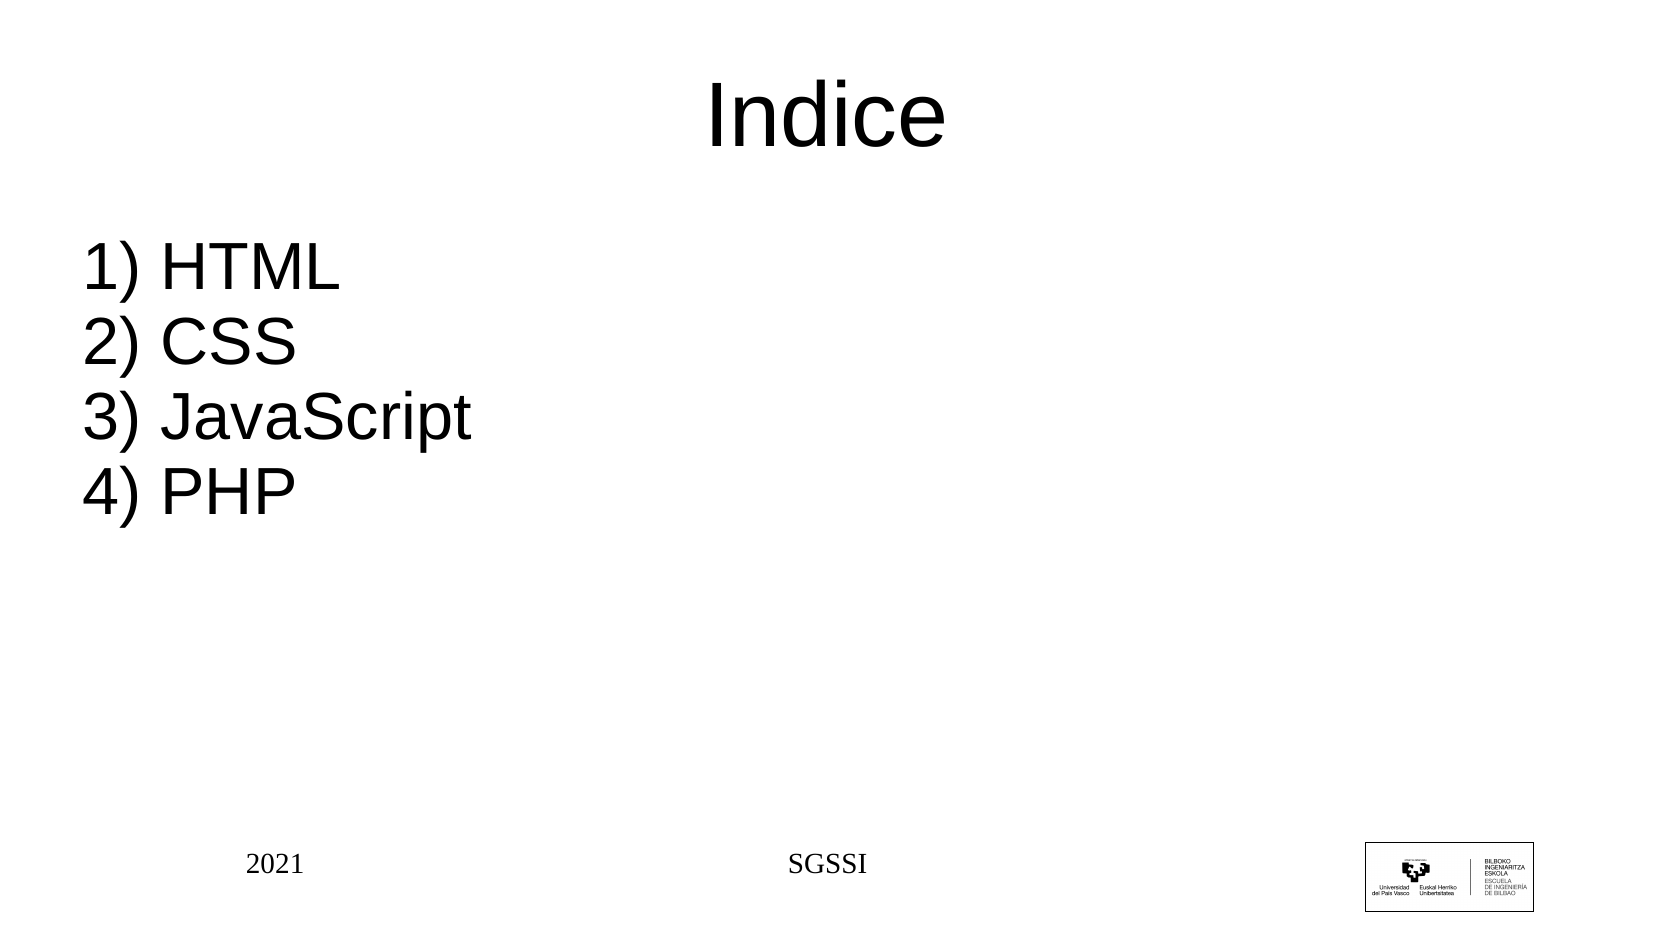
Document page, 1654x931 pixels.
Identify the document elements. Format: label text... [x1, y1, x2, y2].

picture [1366, 843, 1533, 911]
title Indice [82, 37, 1571, 193]
subtitle HTML CSS JavaScript PHP [82, 217, 1571, 541]
